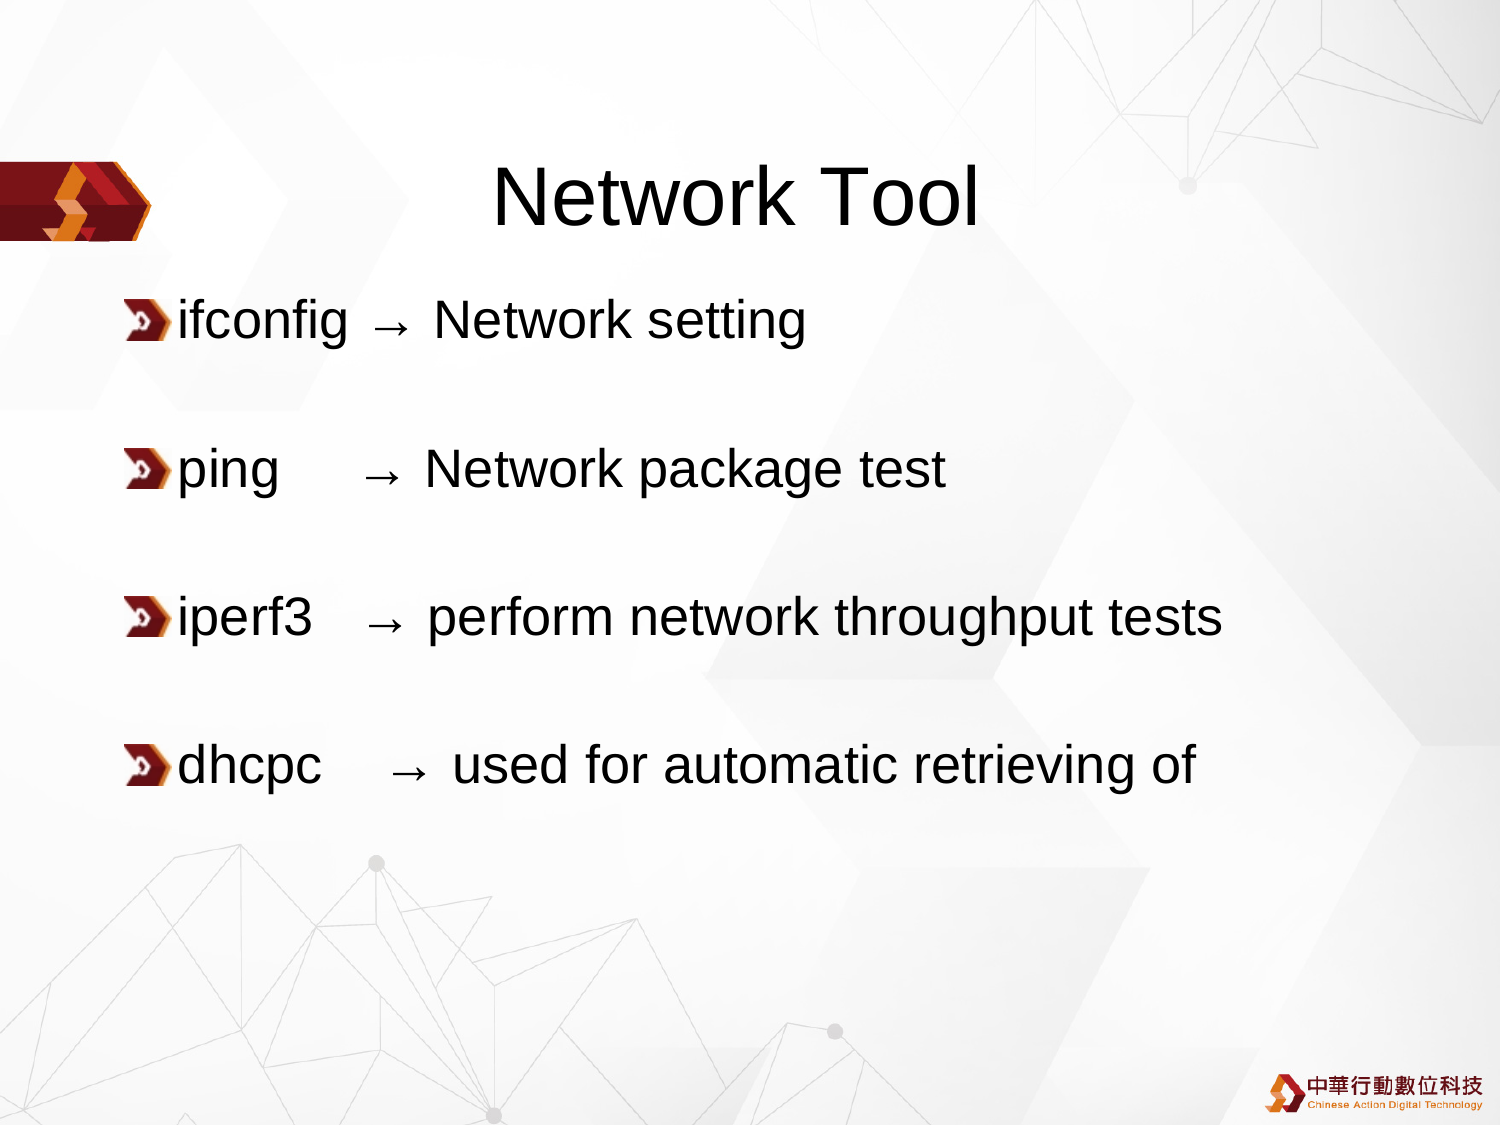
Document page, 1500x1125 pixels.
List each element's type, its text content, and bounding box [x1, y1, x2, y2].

title Network Tool [107, 101, 1367, 255]
list ifconfig → Network setting ping → Network package test iperf3 → perform network throughput tests dhcpc → used for automatic retrieving of [107, 290, 1425, 1012]
picture [0, 0, 1500, 1125]
